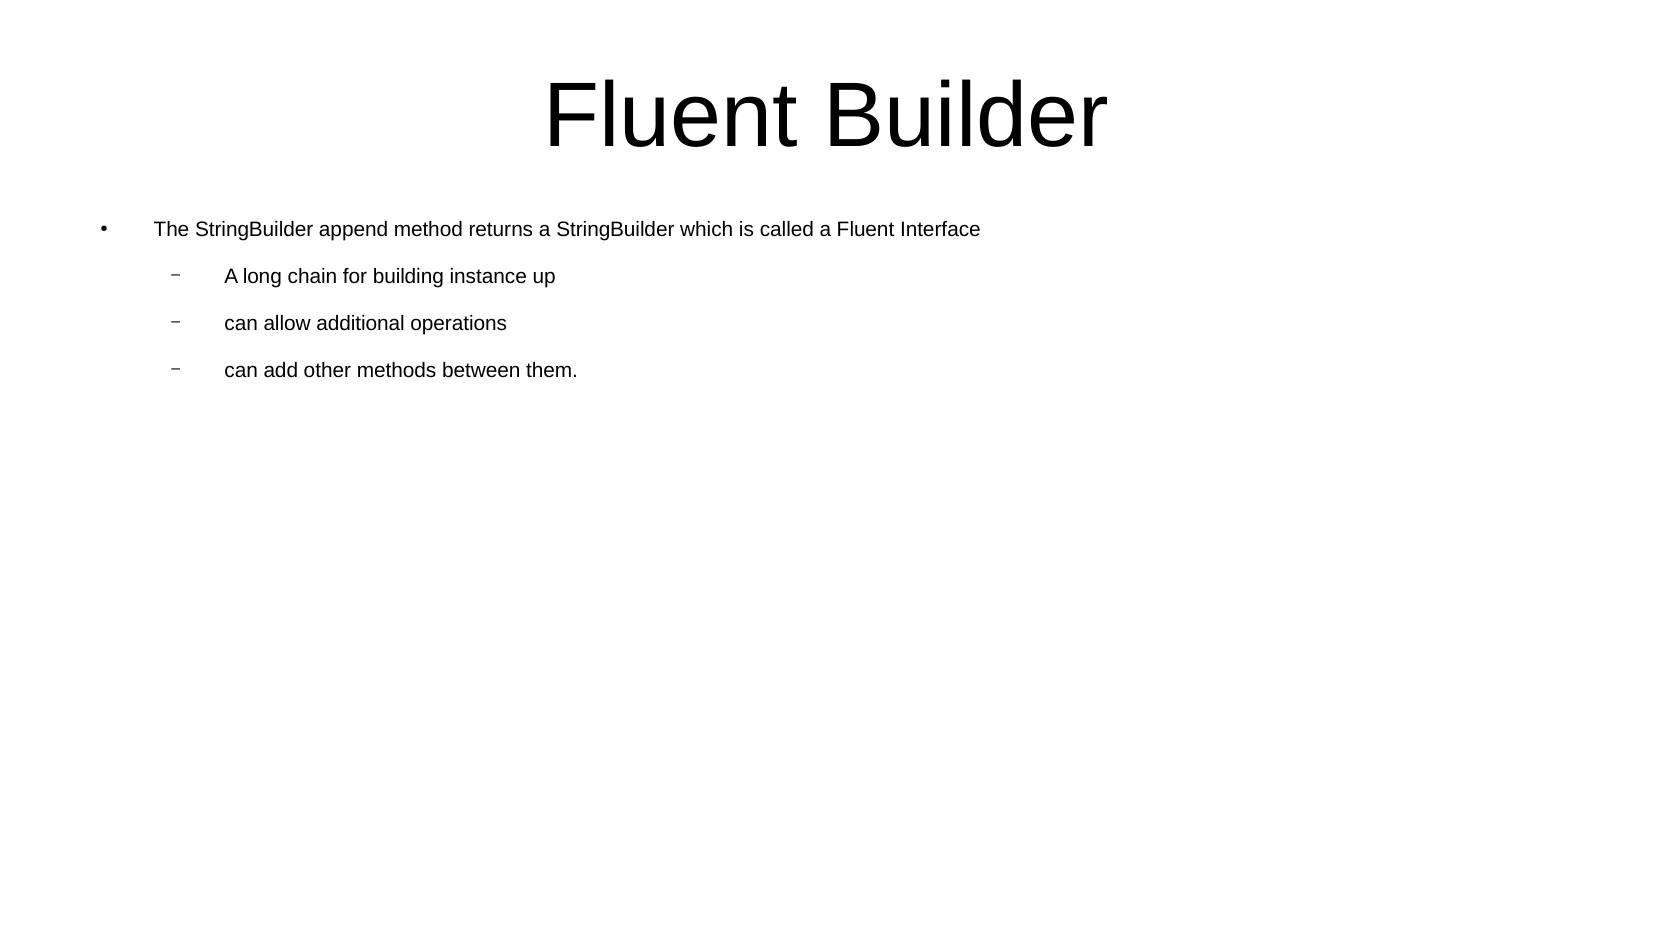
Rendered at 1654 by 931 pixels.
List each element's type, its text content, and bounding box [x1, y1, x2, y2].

title Fluent Builder [82, 37, 1571, 193]
list The StringBuilder append method returns a StringBuilder which is called a Fluent Interface A long chain for building instance up can allow additional operations can add other methods between them. [82, 217, 1636, 916]
